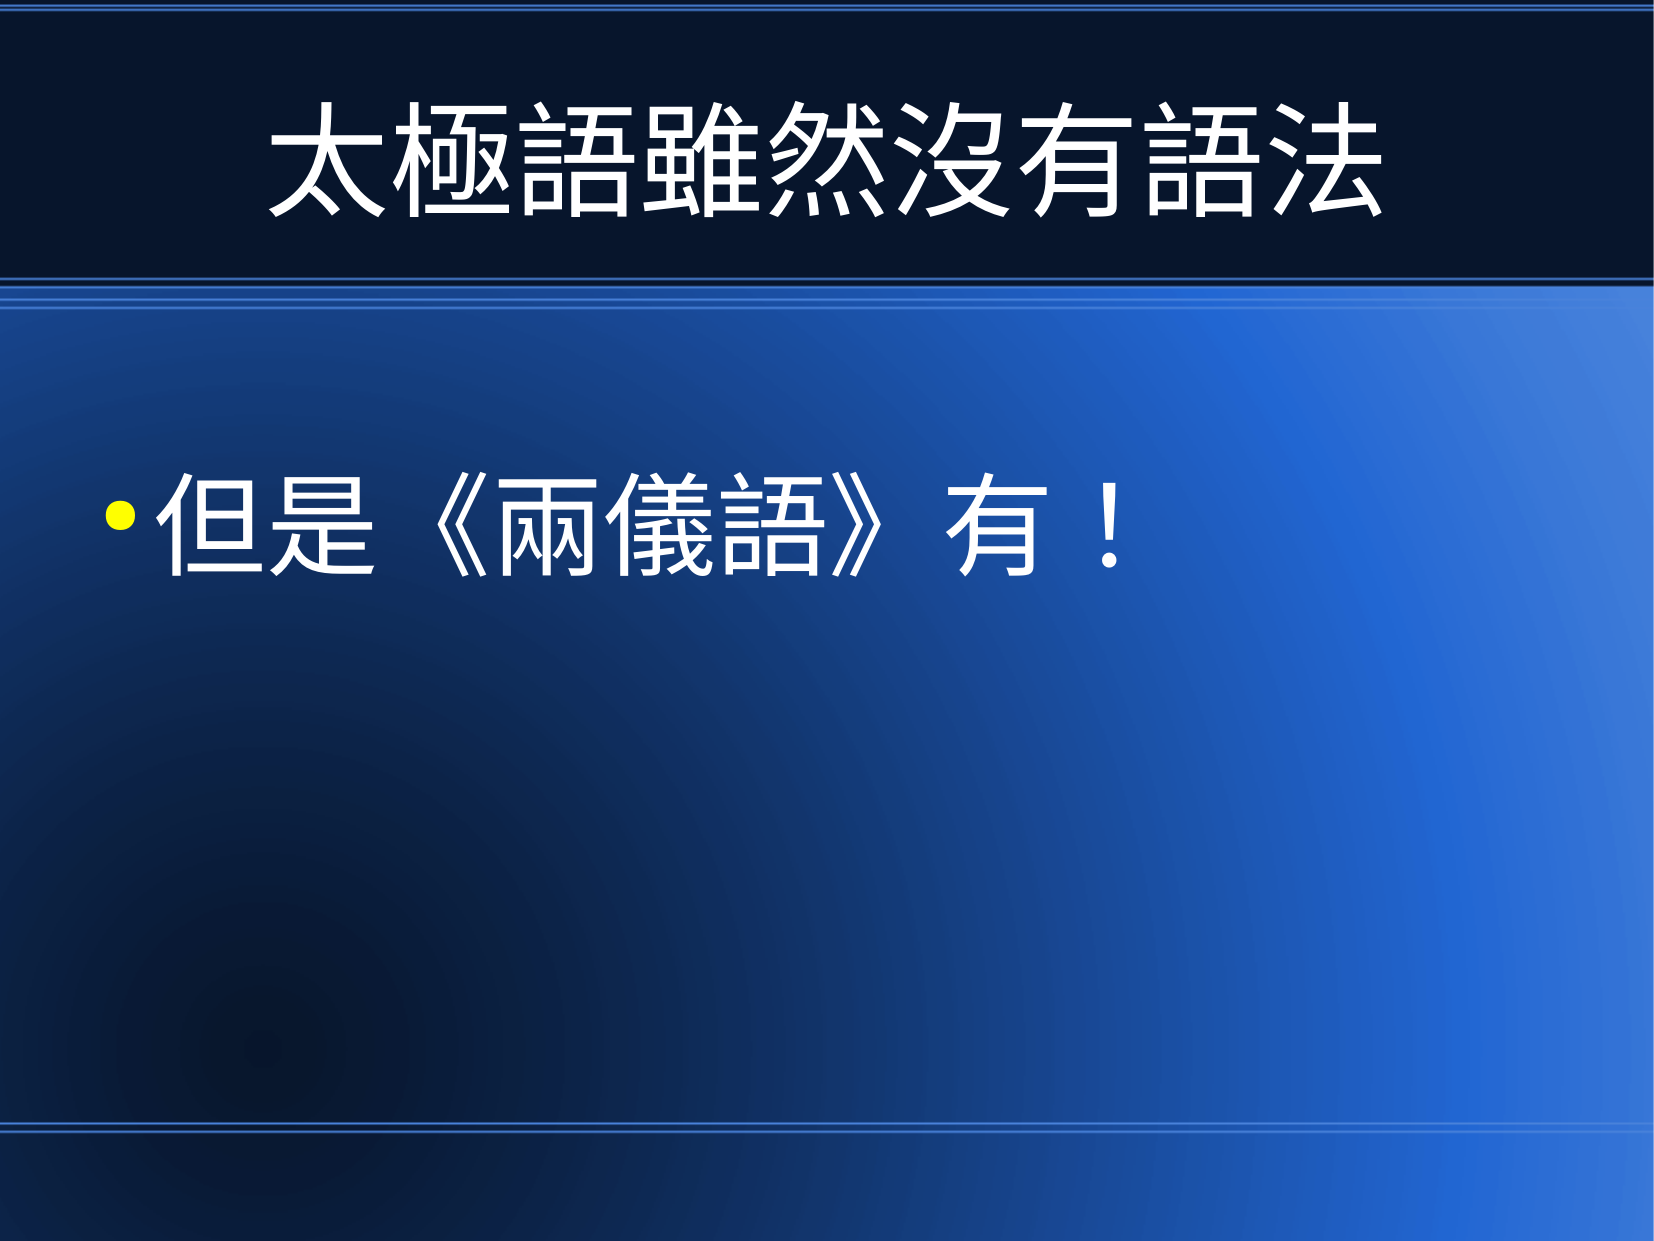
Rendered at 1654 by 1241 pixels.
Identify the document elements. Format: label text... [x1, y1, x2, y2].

list 但是《兩儀語》有！ [82, 355, 1571, 1241]
title 太極語雖然沒有語法 [82, 49, 1571, 257]
picture [0, 0, 1654, 1241]
